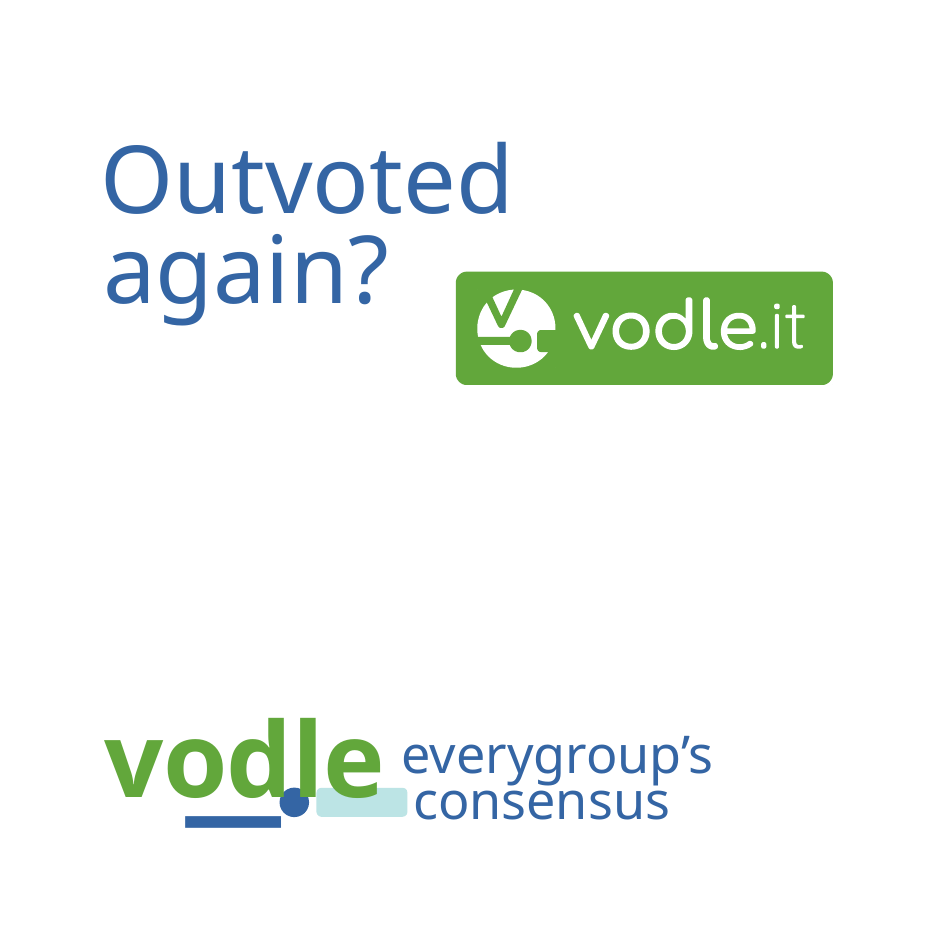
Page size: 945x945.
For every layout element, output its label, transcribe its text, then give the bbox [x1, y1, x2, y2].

text_box [455, 271, 833, 385]
text_box consensus [398, 756, 775, 837]
text_box everygroup’s [386, 710, 764, 791]
text_box Outvoted [85, 105, 526, 251]
text_box [316, 811, 398, 817]
text_box again? [88, 196, 441, 342]
text_box vo [90, 678, 272, 810]
text_box dle [211, 679, 408, 811]
text_box — [166, 731, 254, 863]
text_box [282, 811, 307, 818]
